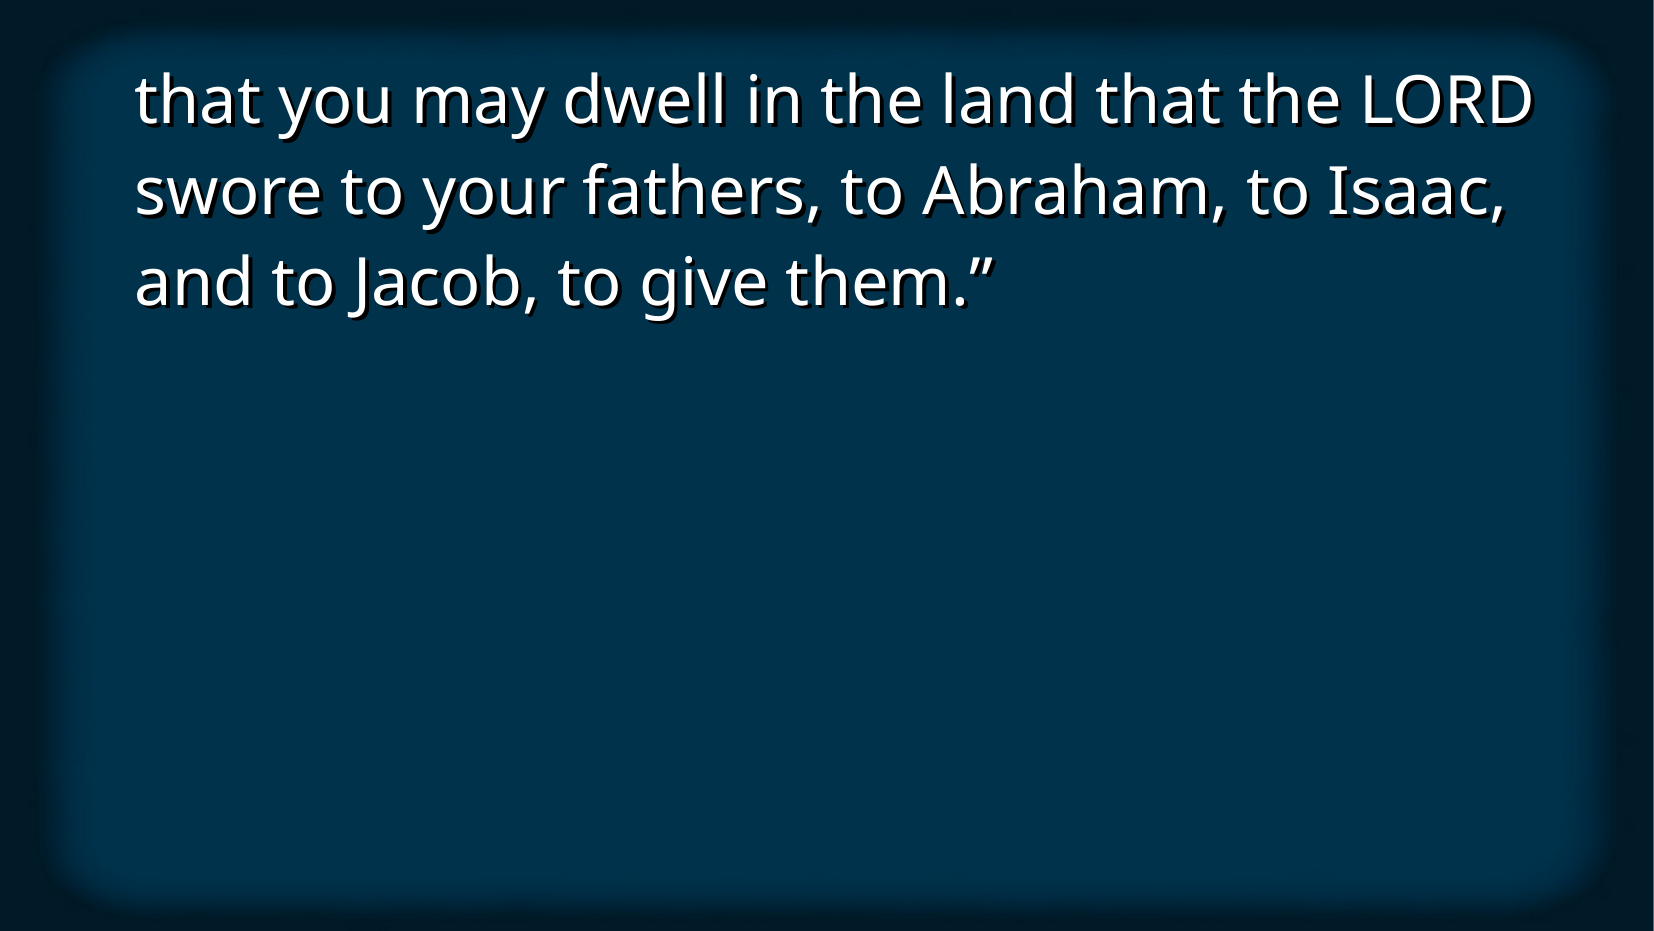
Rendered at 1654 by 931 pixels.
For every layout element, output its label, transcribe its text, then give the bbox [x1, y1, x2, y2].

picture [0, 0, 1654, 931]
text_box that you may dwell in the land that the LORD swore to your fathers, to Abraham, to Isaac, and to Jacob, to give them.” [120, 45, 1561, 327]
